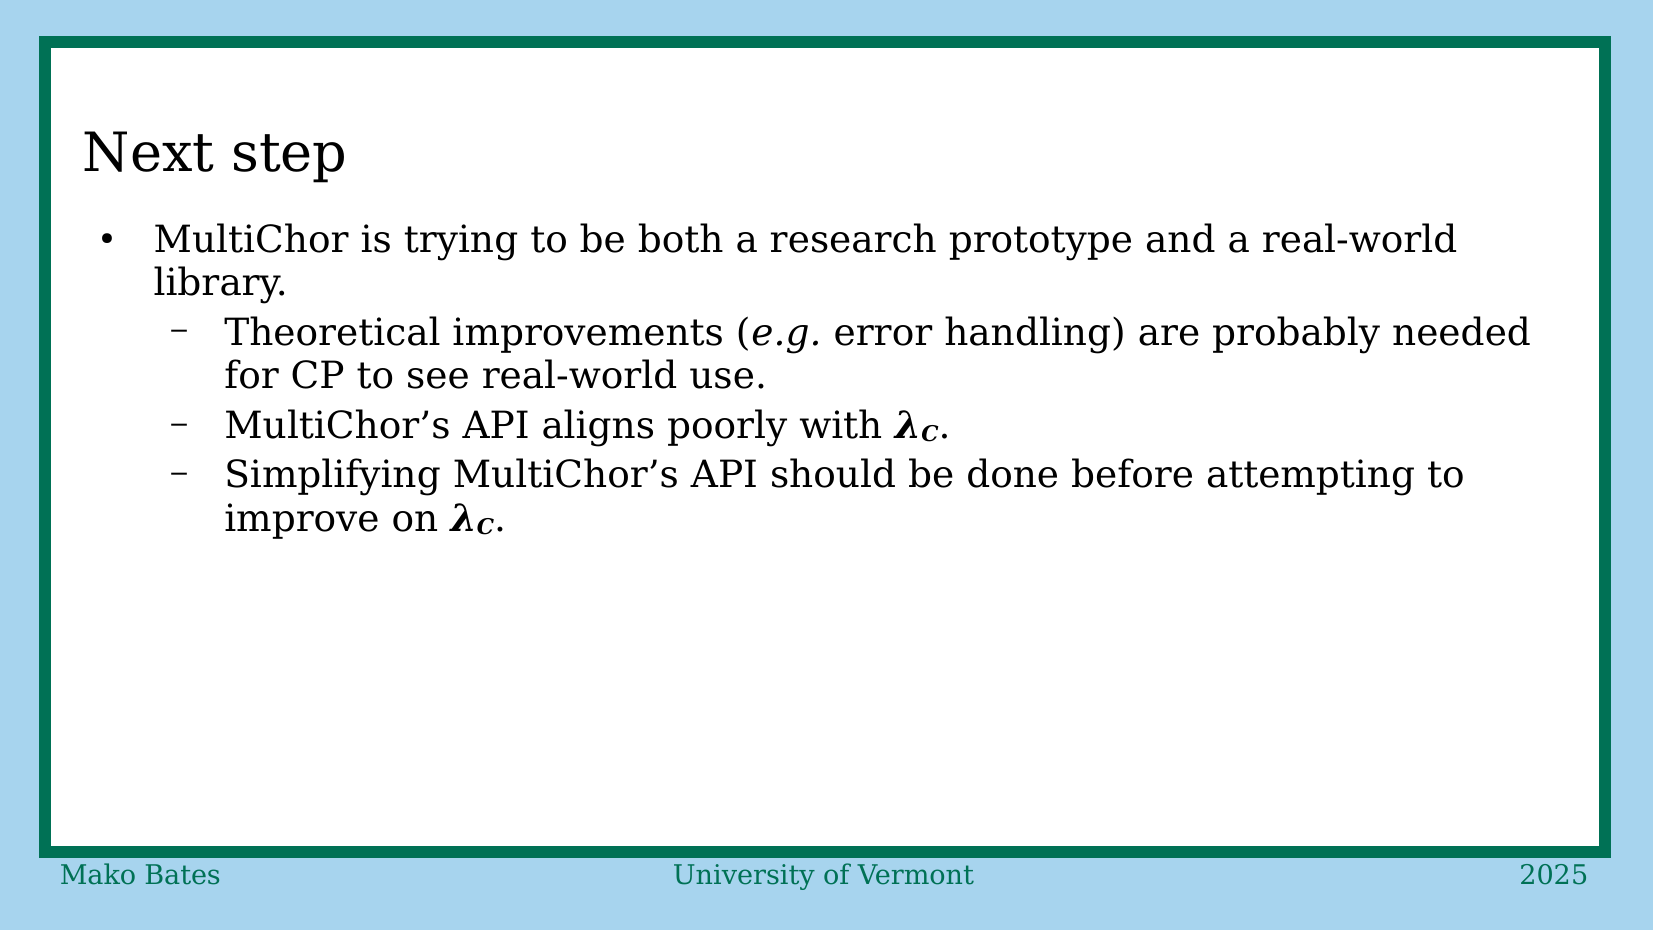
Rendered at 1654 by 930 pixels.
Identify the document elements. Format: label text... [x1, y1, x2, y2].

title Next step [82, 101, 1571, 205]
text_box [687, 864, 691, 877]
list MultiChor is trying to be both a research prototype and a real-world library. Theoretical improvements (e.g. error handling) are probably needed for CP to see real-world use. MultiChor’s API aligns poorly with 𝝀𝑪. Simplifying MultiChor’s API should be done before attempting to improve on 𝝀𝑪. [82, 217, 1571, 777]
